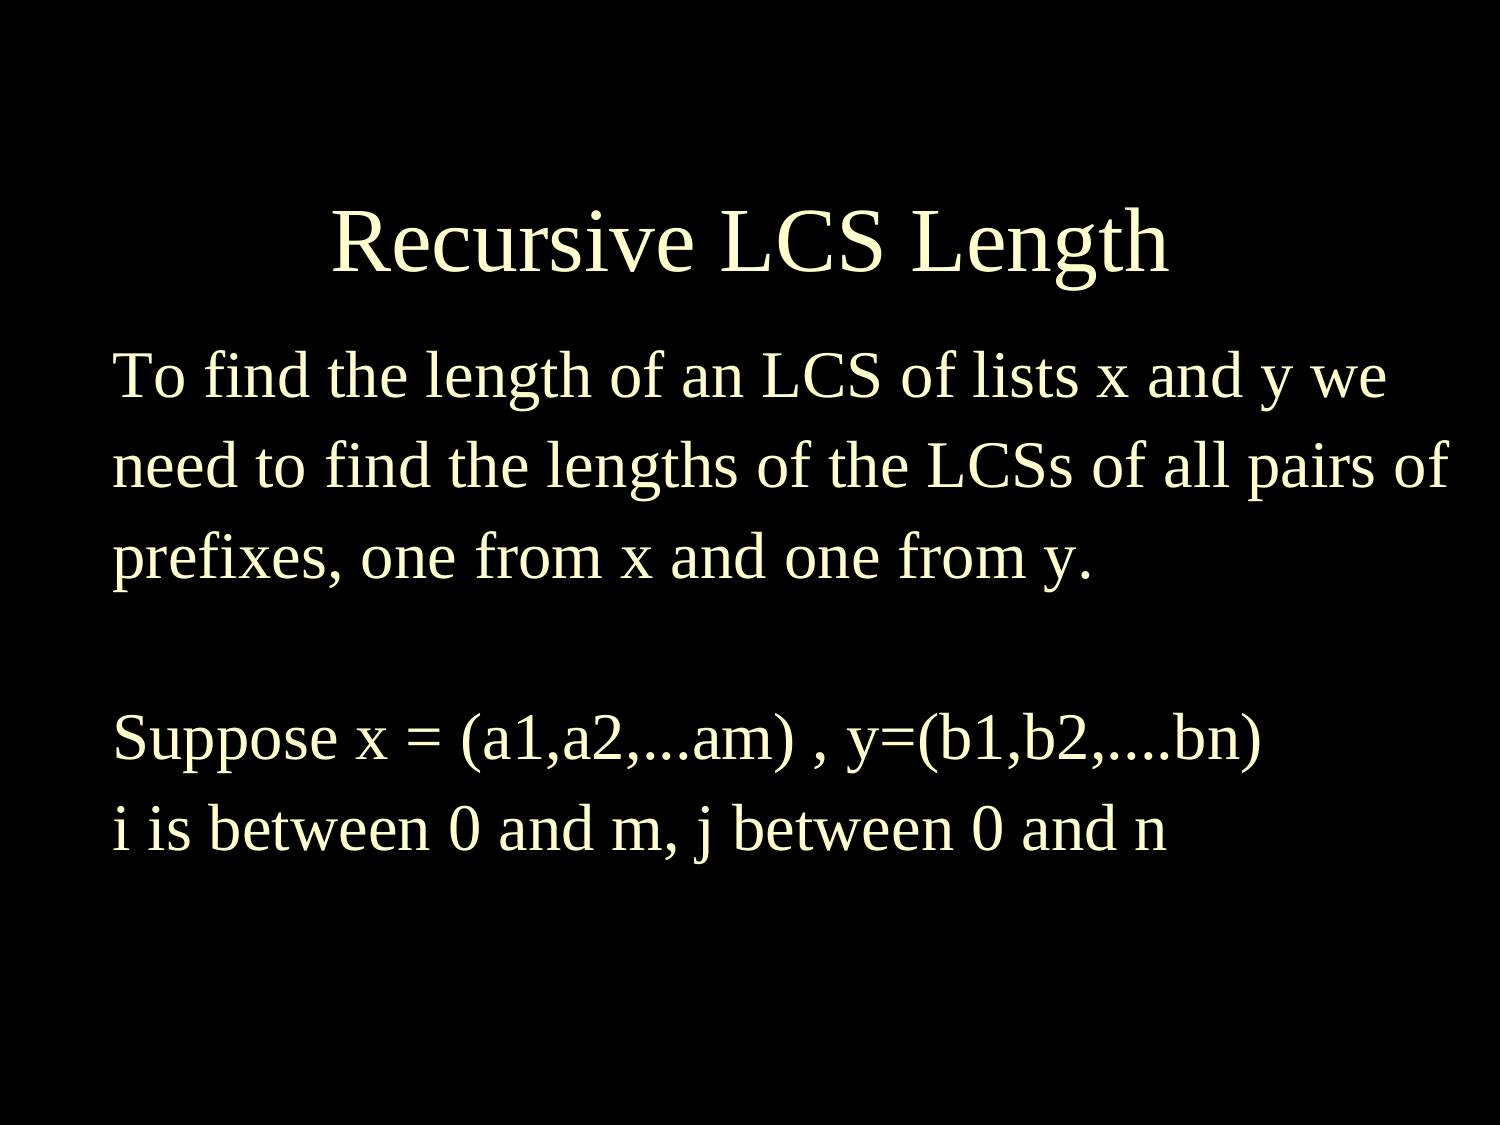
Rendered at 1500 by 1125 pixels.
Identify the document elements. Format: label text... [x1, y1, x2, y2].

list To find the length of an LCS of lists x and y we need to find the lengths of the LCSs of all pairs of prefixes, one from x and one from y. Suppose x = (a1,a2,...am) , y=(b1,b2,....bn) i is between 0 and m, j between 0 and n [112, 337, 1482, 1002]
title Recursive LCS Length [22, 145, 1480, 336]
